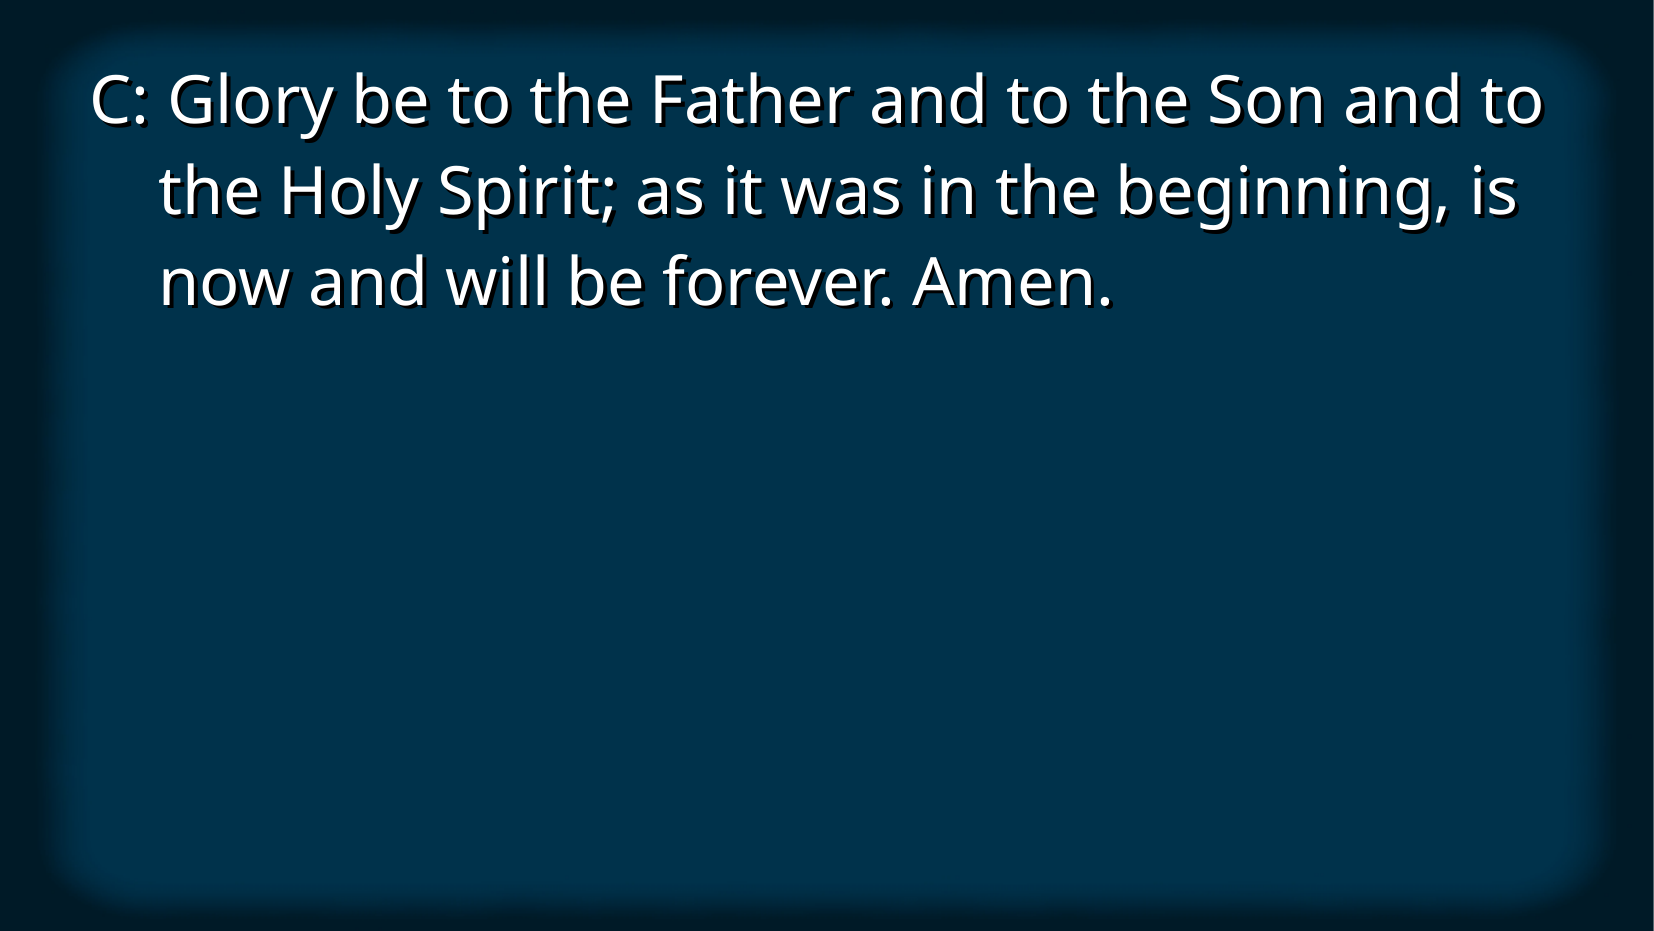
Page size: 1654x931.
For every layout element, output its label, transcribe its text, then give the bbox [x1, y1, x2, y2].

text_box C: Glory be to the Father and to the Son and to the Holy Spirit; as it was in the beginning, is now and will be forever. Amen. [75, 45, 1591, 327]
picture [0, 0, 1654, 931]
